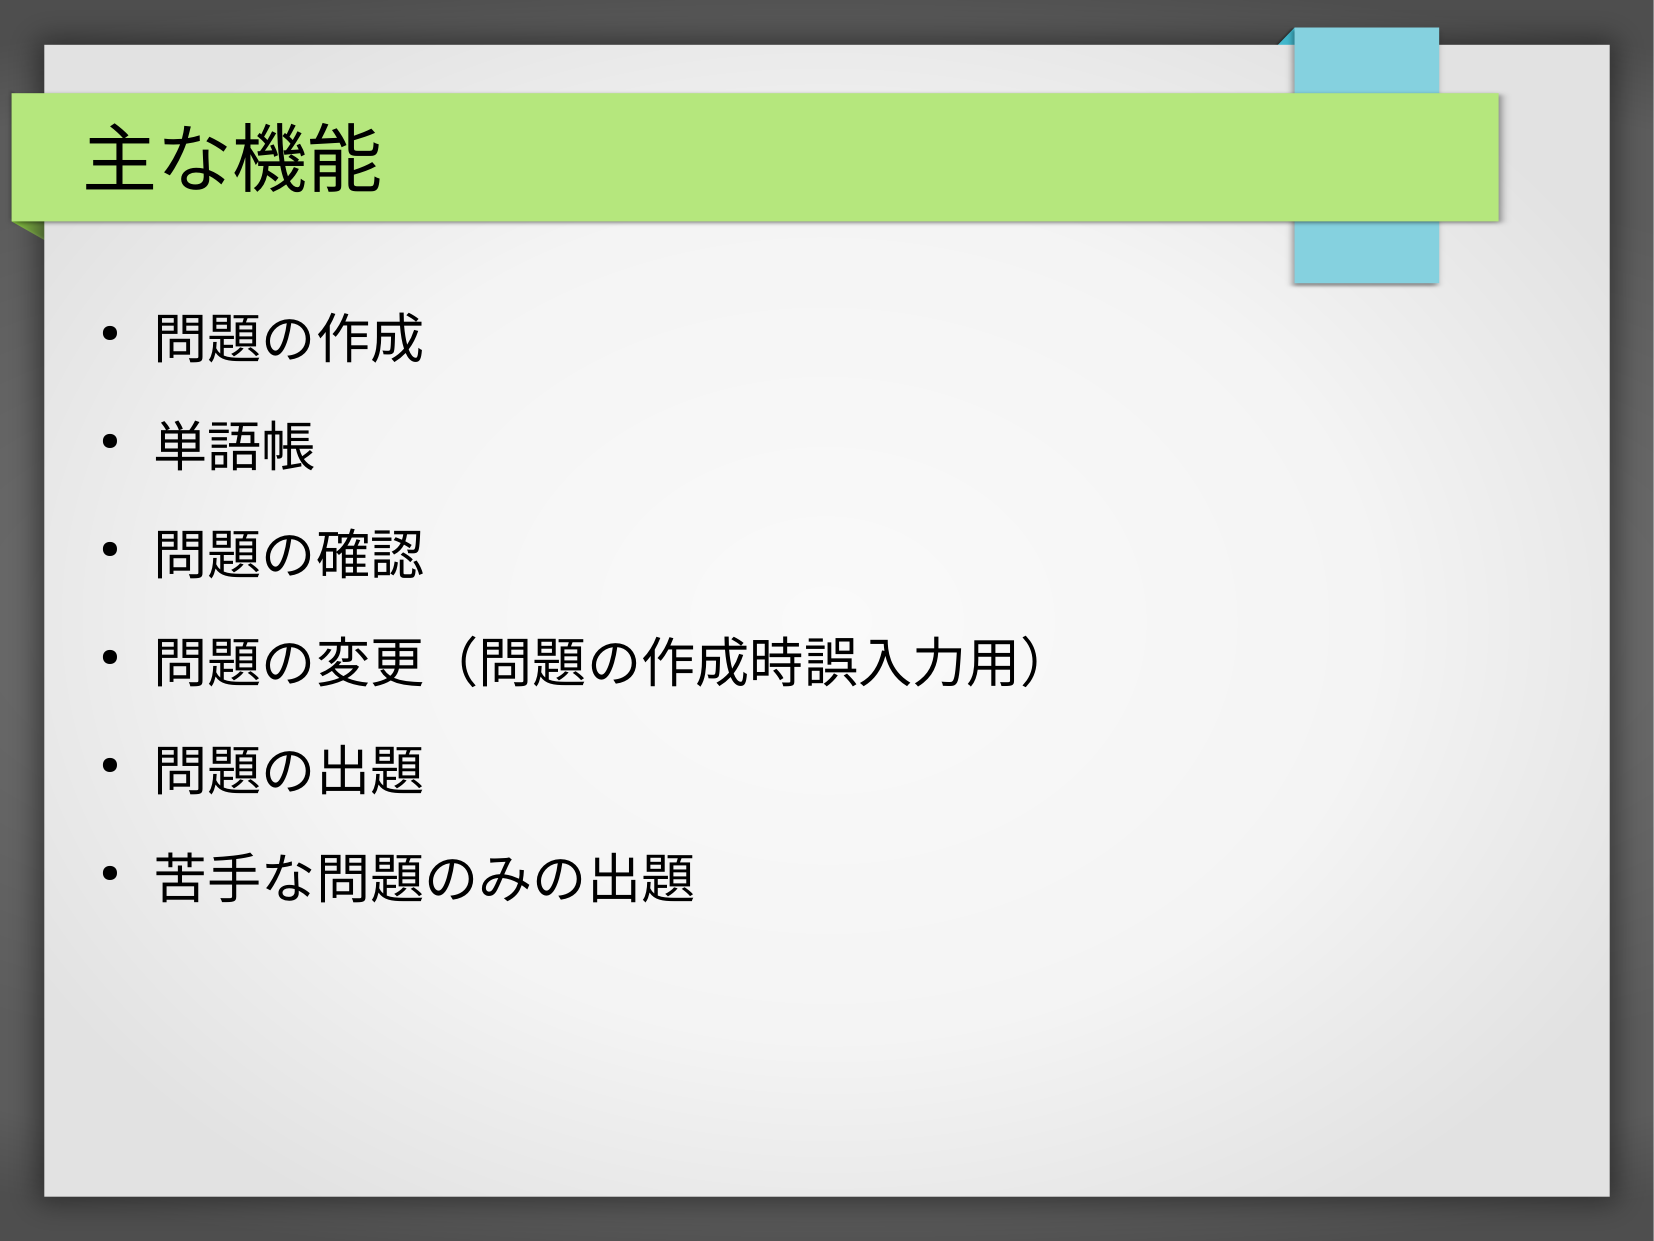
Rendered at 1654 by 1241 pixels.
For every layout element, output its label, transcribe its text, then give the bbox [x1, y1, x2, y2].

title 主な機能 [82, 94, 1264, 213]
list 問題の作成 単語帳 問題の確認 問題の変更（問題の作成時誤入力用） 問題の出題 苦手な問題のみの出題 [82, 295, 1571, 1015]
picture [0, 0, 1654, 1241]
